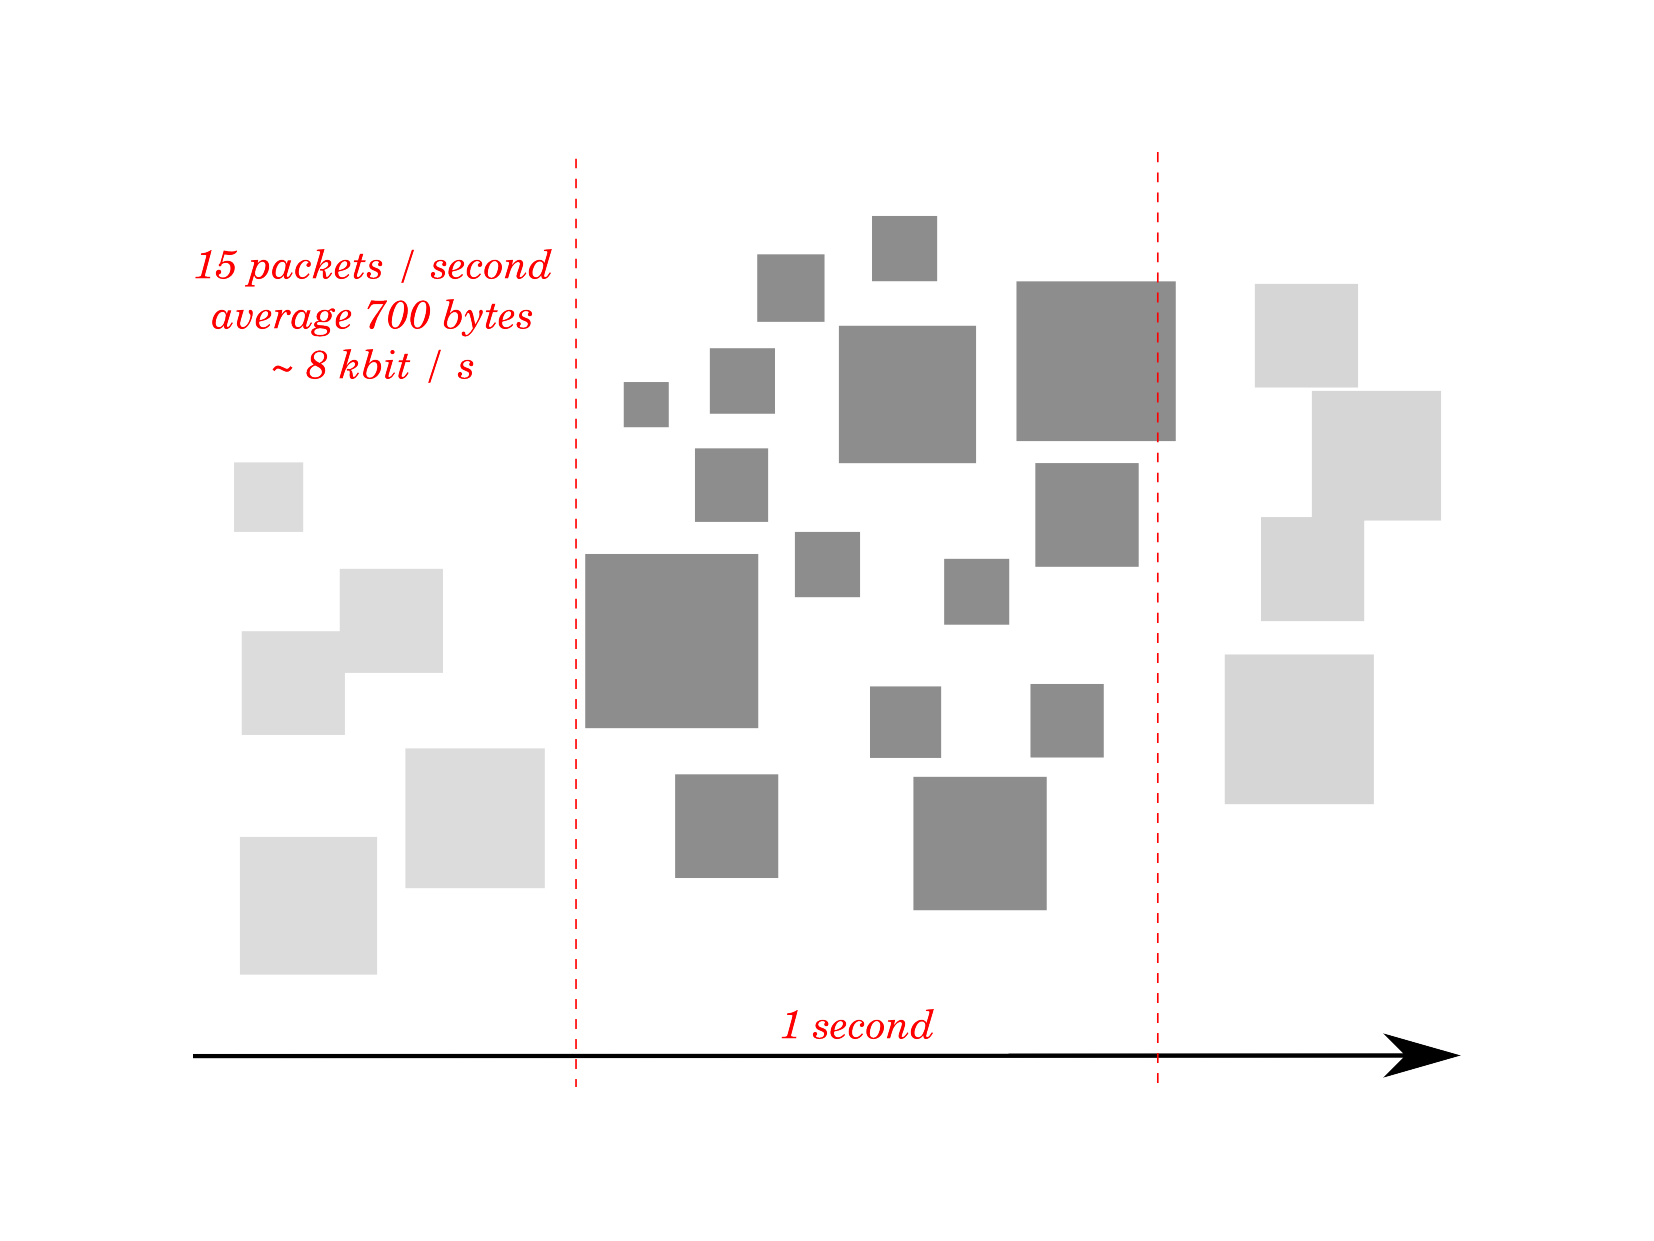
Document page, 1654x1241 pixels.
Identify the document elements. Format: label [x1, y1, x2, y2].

picture [193, 152, 1461, 1087]
